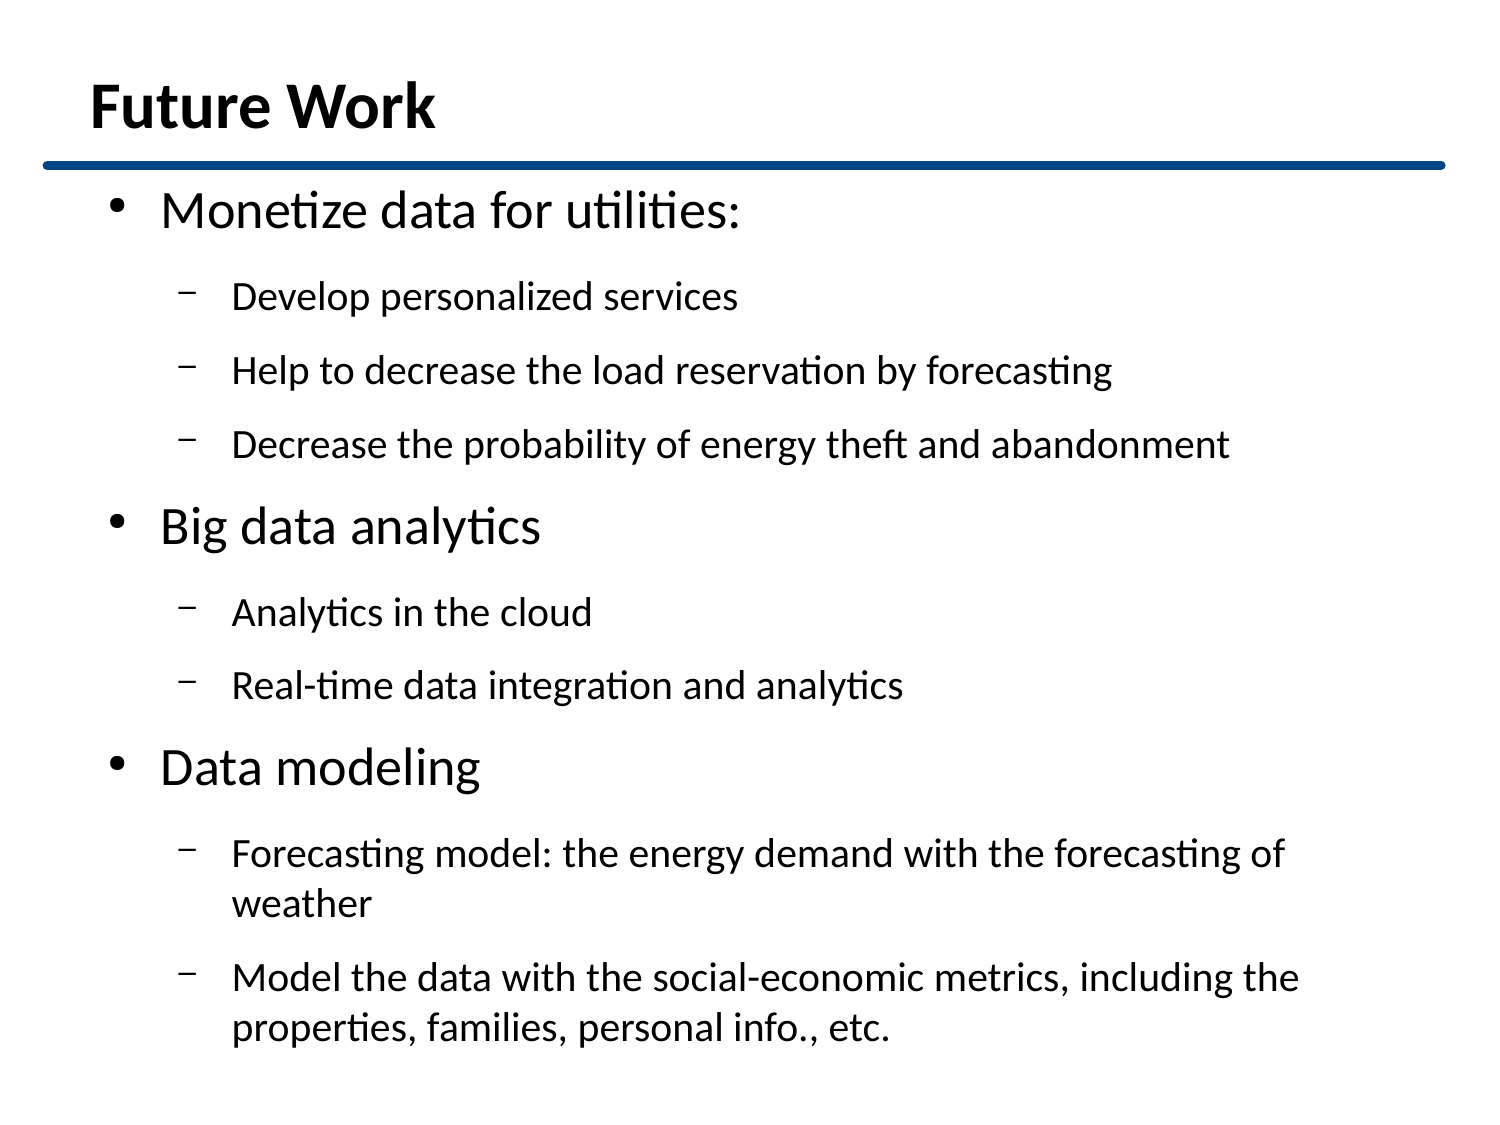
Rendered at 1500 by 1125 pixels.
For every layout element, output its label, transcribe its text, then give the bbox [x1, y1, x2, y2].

title Future Work [75, 35, 1425, 161]
list Monetize data for utilities: Develop personalized services Help to decrease the load reservation by forecasting Decrease the probability of energy theft and abandonment Big data analytics Analytics in the cloud Real-time data integration and analytics Data modeling Forecasting model: the energy demand with the forecasting of weather Model the data with the social-economic metrics, including the properties, families, personal info., etc. [75, 170, 1394, 863]
